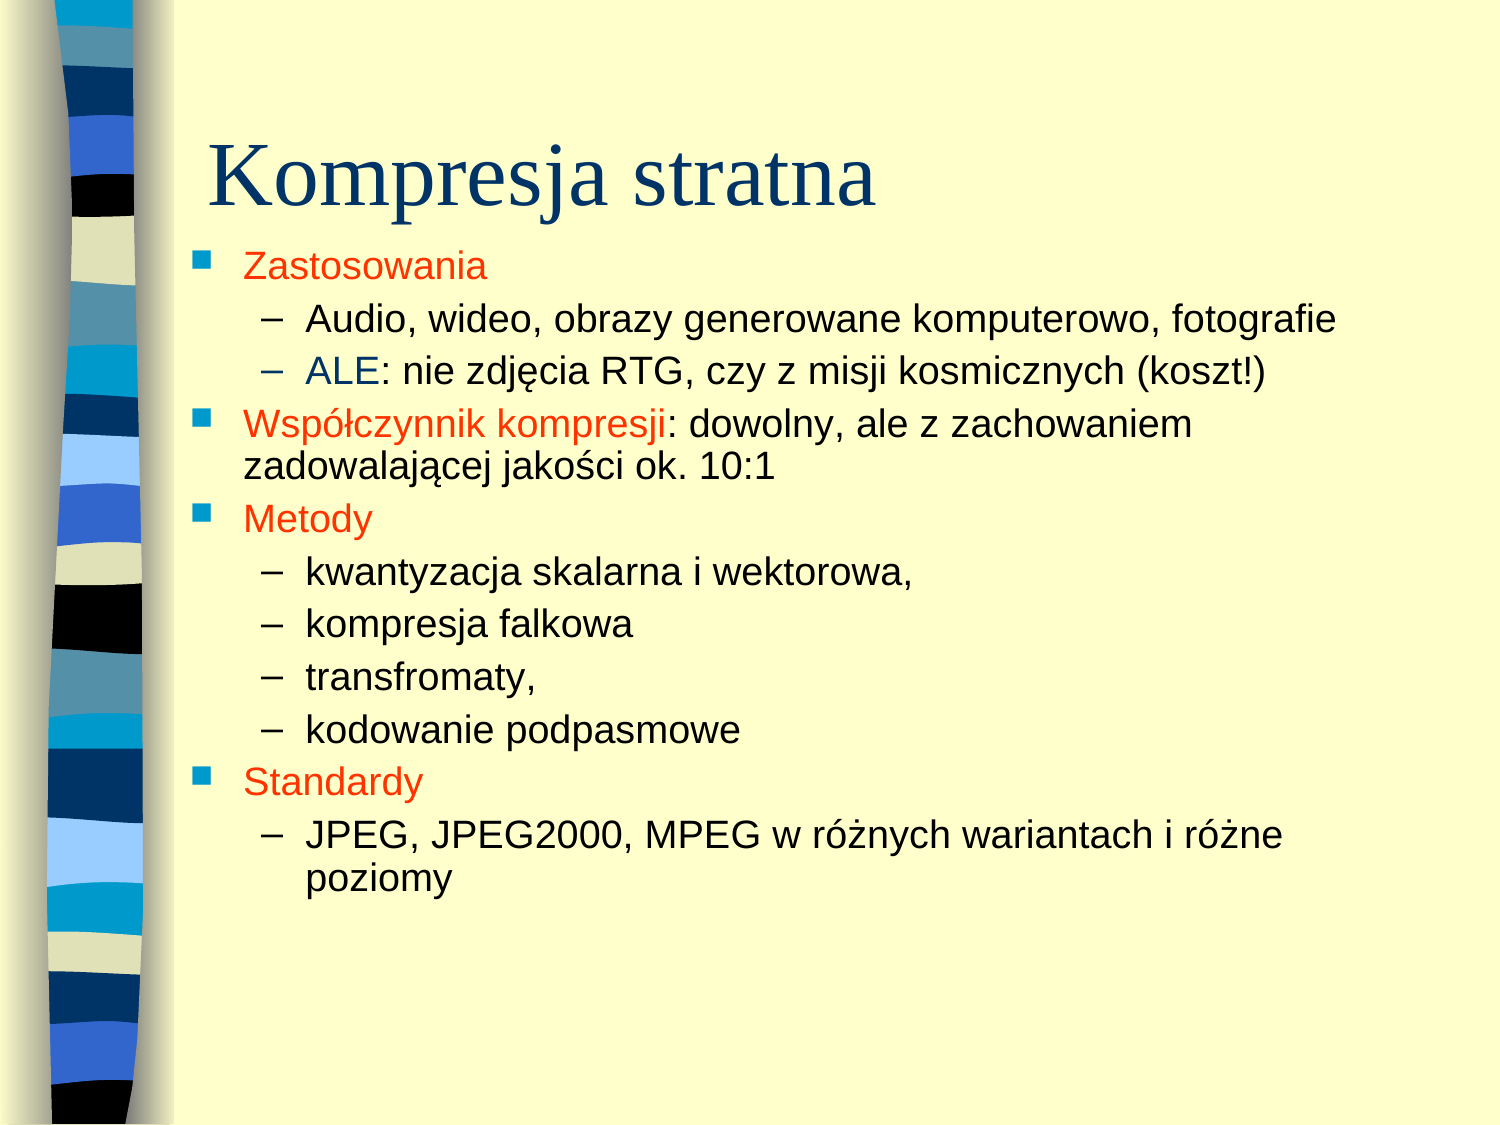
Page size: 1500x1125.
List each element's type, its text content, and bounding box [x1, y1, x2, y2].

list Zastosowania Audio, wideo, obrazy generowane komputerowo, fotografie ALE: nie zdjęcia RTG, czy z misji kosmicznych (koszt!) Współczynnik kompresji: dowolny, ale z zachowaniem zadowalającej jakości ok. 10:1 Metody kwantyzacja skalarna i wektorowa, kompresja falkowa transfromaty, kodowanie podpasmowe Standardy JPEG, JPEG2000, MPEG w różnych wariantach i różne poziomy [174, 237, 1450, 913]
title Kompresja stratna [192, 74, 1468, 263]
